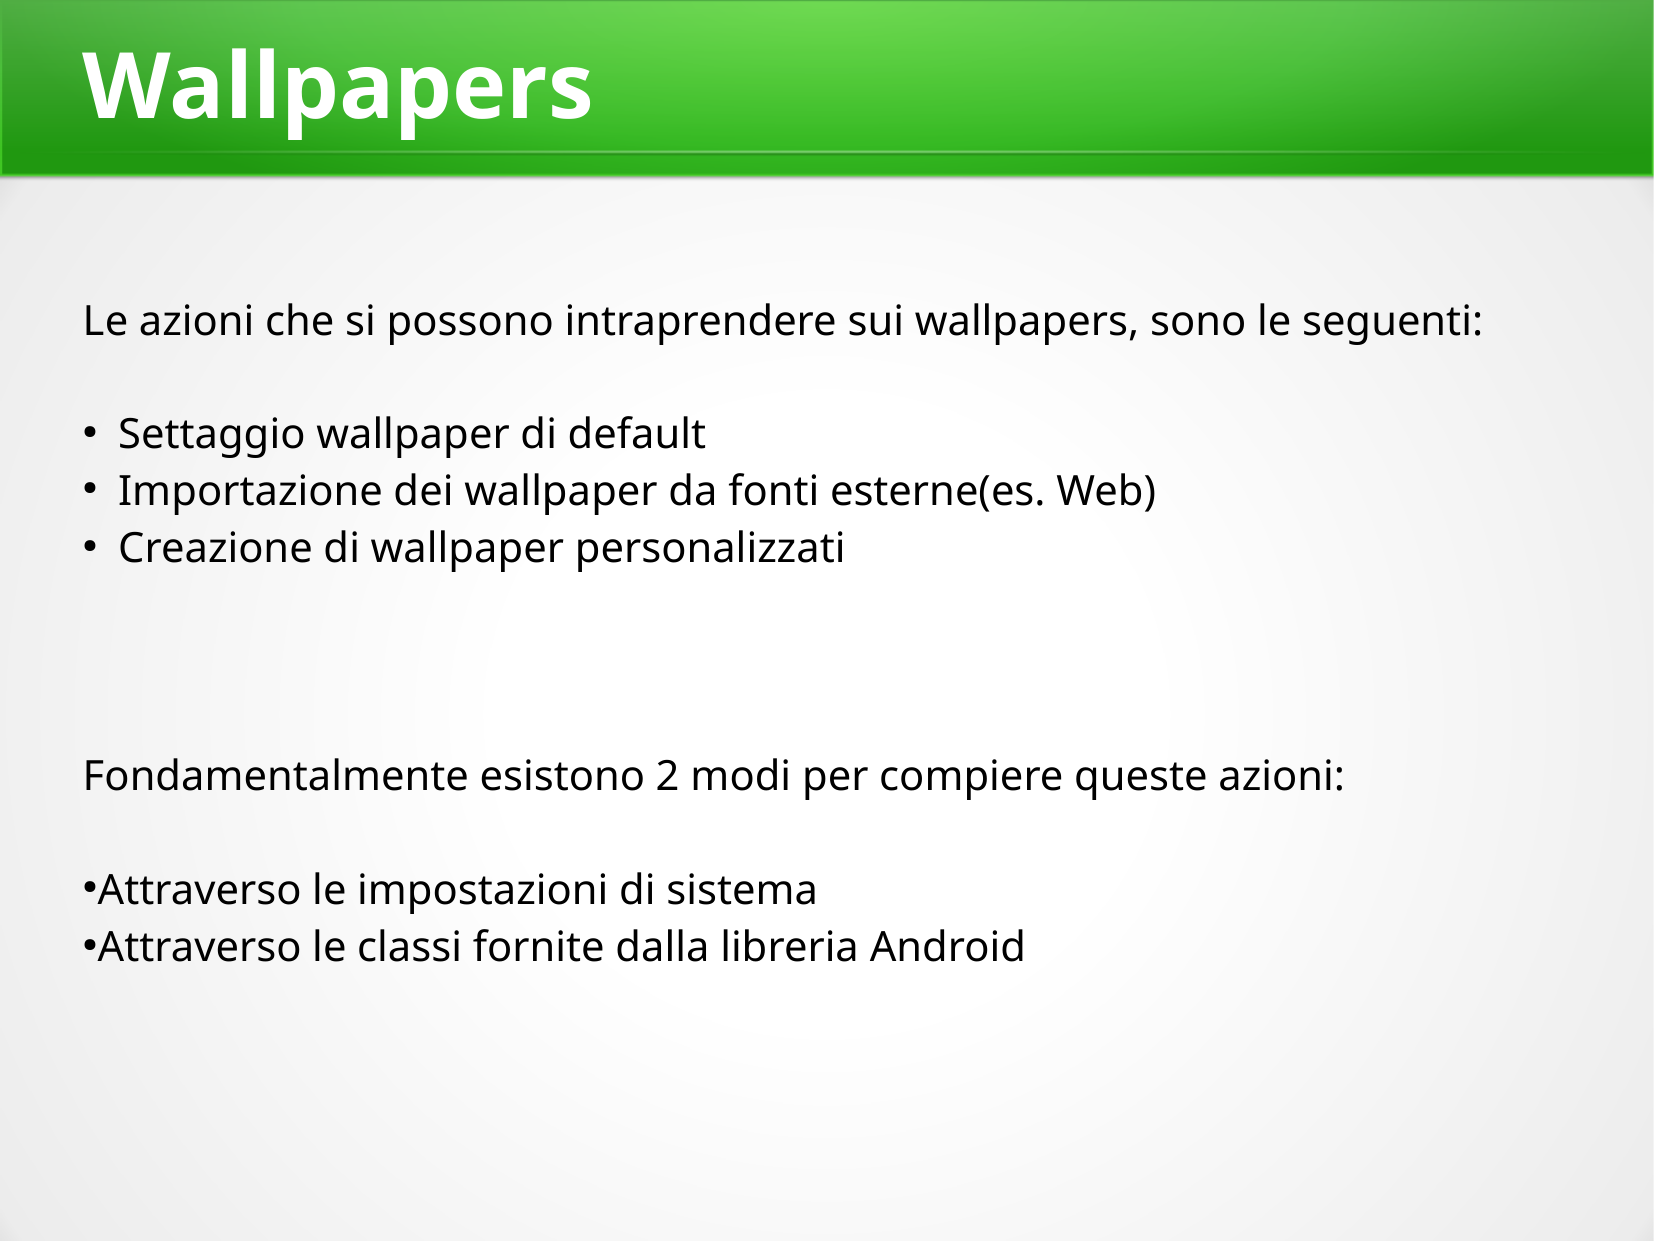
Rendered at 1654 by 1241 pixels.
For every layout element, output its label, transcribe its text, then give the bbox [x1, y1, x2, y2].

picture [0, 0, 1654, 1241]
title Wallpapers [82, 11, 1571, 154]
subtitle Le azioni che si possono intraprendere sui wallpapers, sono le seguenti: Settaggio wallpaper di default Importazione dei wallpaper da fonti esterne(es. Web) Creazione di wallpaper personalizzati Fondamentalmente esistono 2 modi per compiere queste azioni: Attraverso le impostazioni di sistema Attraverso le classi fornite dalla libreria Android [82, 290, 1571, 1010]
